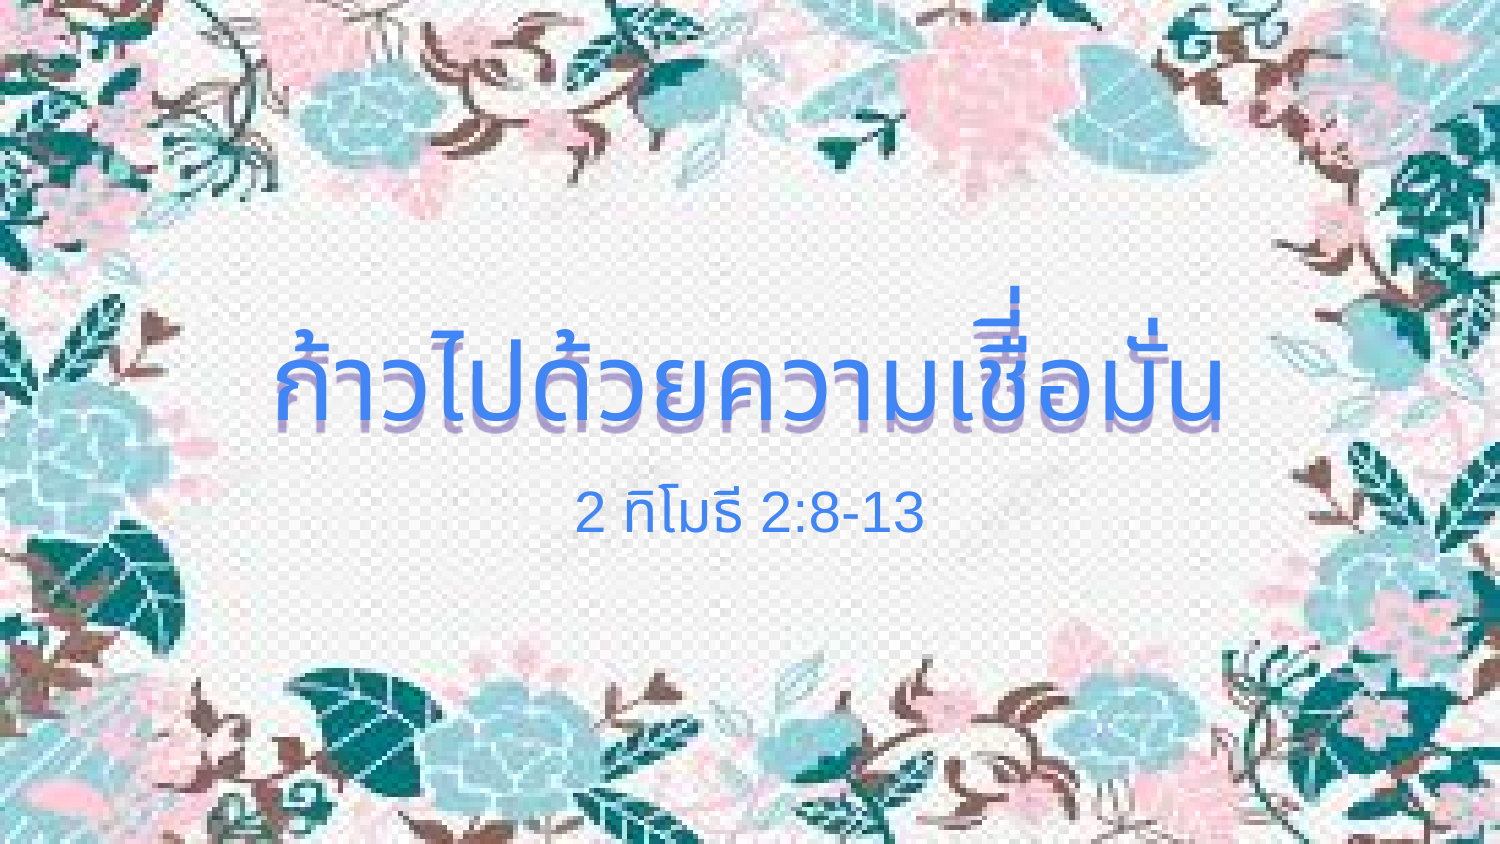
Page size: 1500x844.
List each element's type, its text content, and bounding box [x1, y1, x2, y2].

picture [0, 0, 1500, 844]
subtitle 2 ทิโมธี 2:8-13 [51, 464, 1449, 595]
title ก้าวไปด้วยความเชืี่อมั่น [51, 122, 1449, 459]
